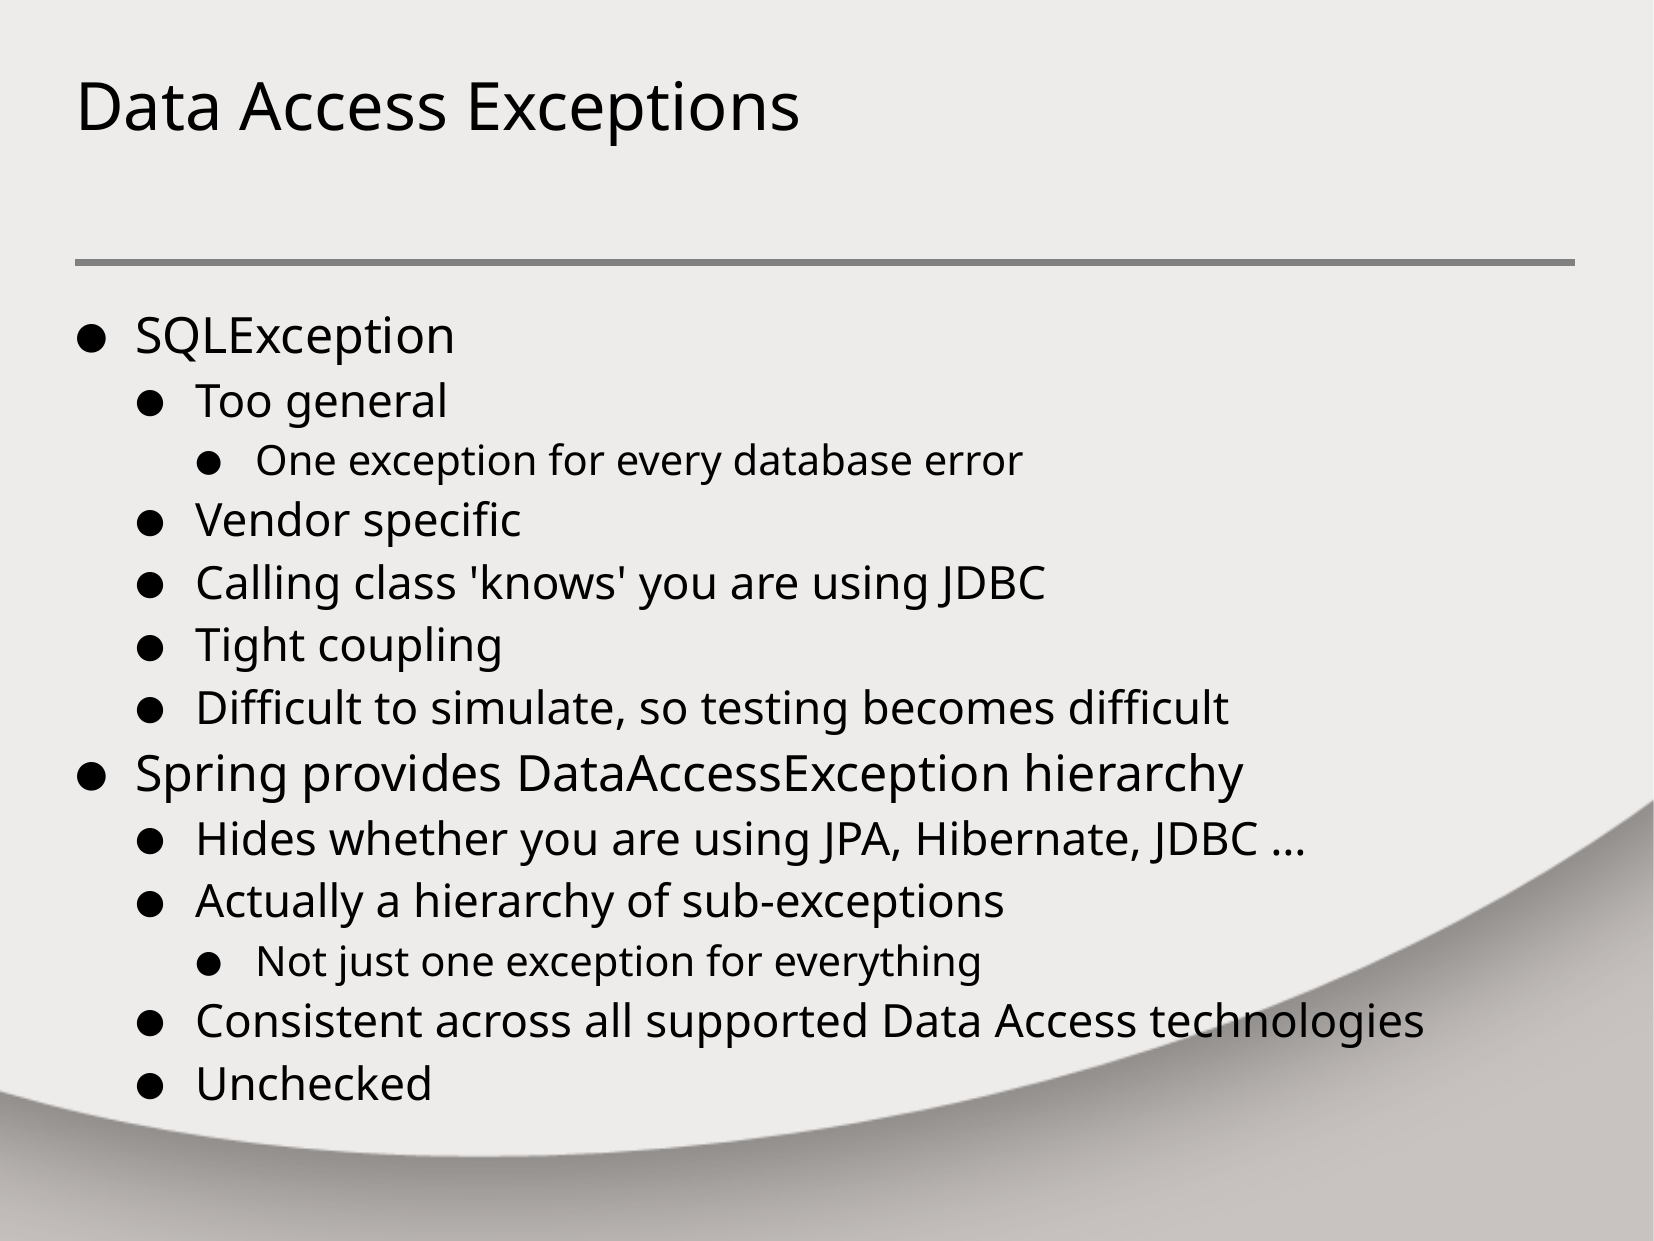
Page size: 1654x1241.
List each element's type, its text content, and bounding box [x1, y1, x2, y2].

picture [0, 0, 1654, 1241]
list SQLException Too general One exception for every database error Vendor specific Calling class 'knows' you are using JDBC Tight coupling Difficult to simulate, so testing becomes difficult Spring provides DataAccessException hierarchy Hides whether you are using JPA, Hibernate, JDBC … Actually a hierarchy of sub-exceptions Not just one exception for everything Consistent across all supported Data Access technologies Unchecked [75, 300, 1576, 1163]
title Data Access Exceptions [75, 75, 1576, 226]
